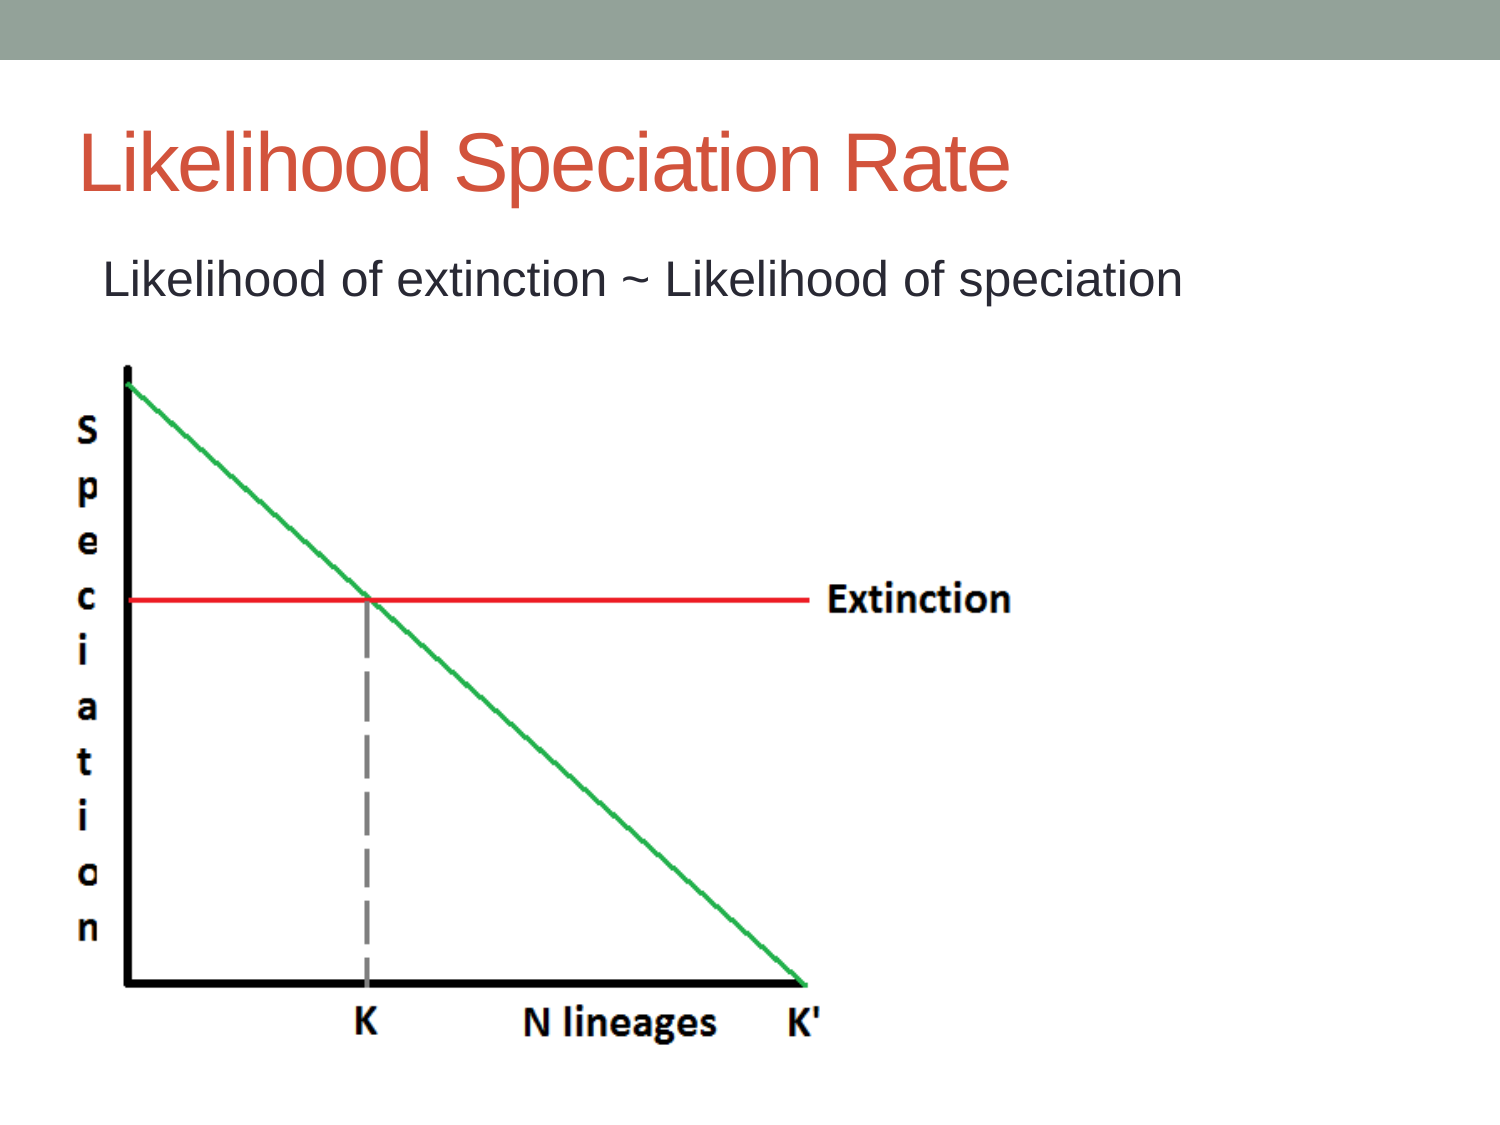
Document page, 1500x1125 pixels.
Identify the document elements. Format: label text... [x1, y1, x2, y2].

text_box Likelihood of extinction ~ Likelihood of speciation [87, 239, 1428, 315]
title Likelihood Speciation Rate [62, 76, 1413, 240]
picture [62, 332, 1029, 1055]
